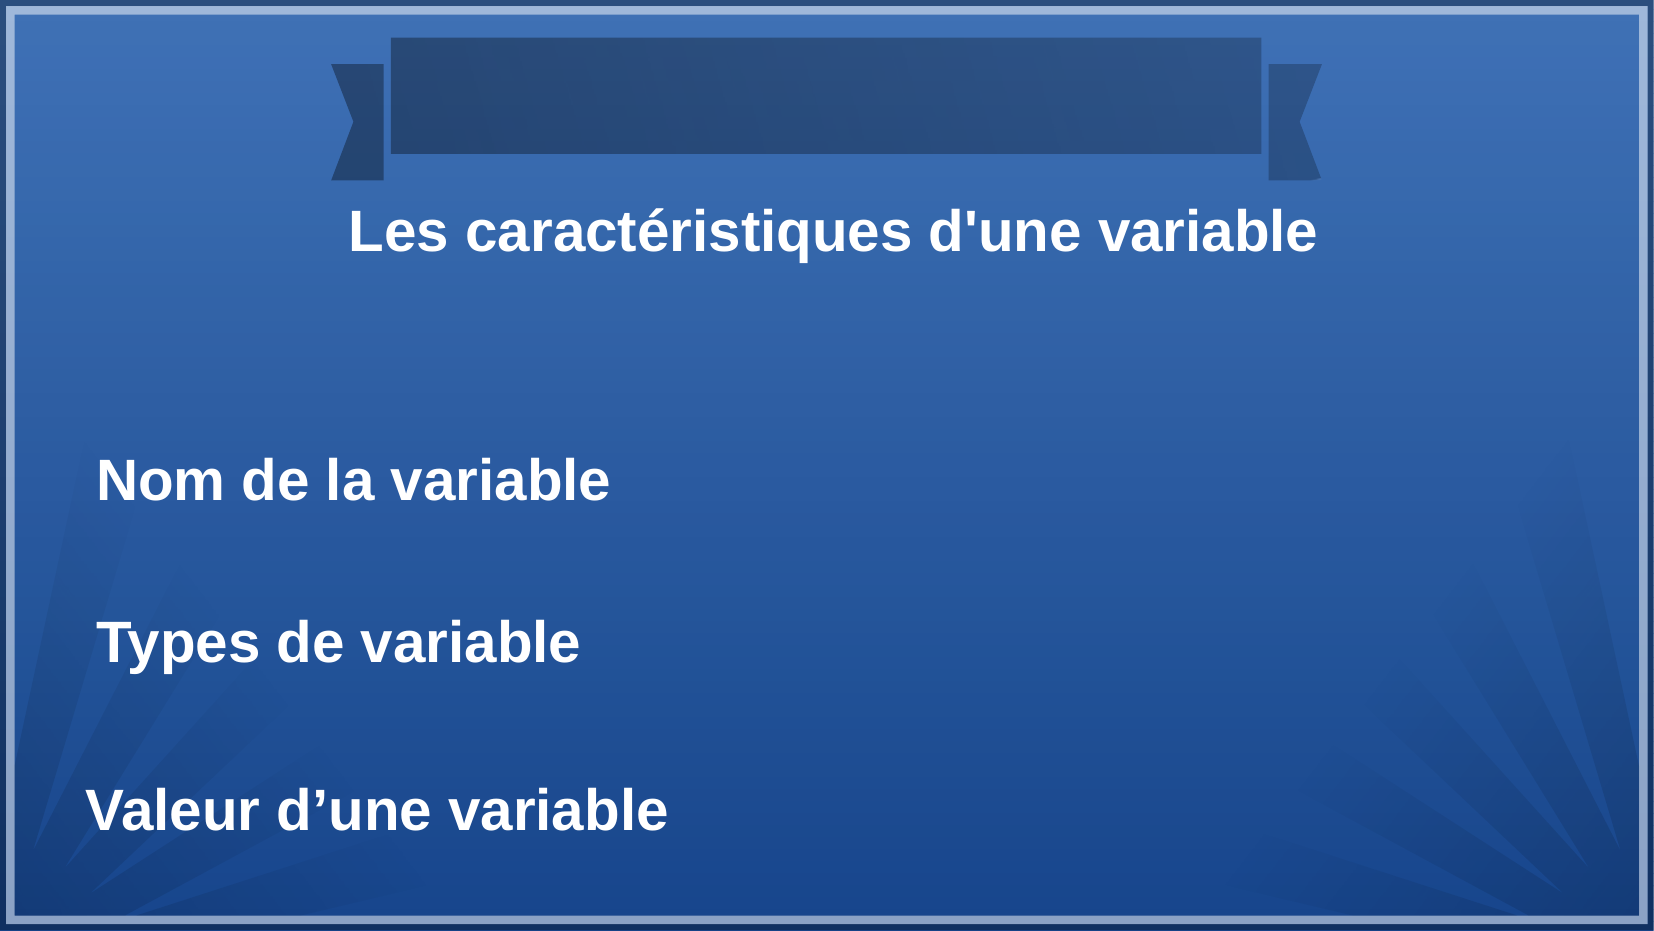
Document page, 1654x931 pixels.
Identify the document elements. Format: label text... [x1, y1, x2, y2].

text_box Nom de la variable [81, 439, 1465, 520]
text_box Les caractéristiques d'une variable [334, 191, 1335, 272]
text_box Types de variable [81, 602, 1465, 683]
text_box Valeur d’une variable [70, 770, 1454, 851]
